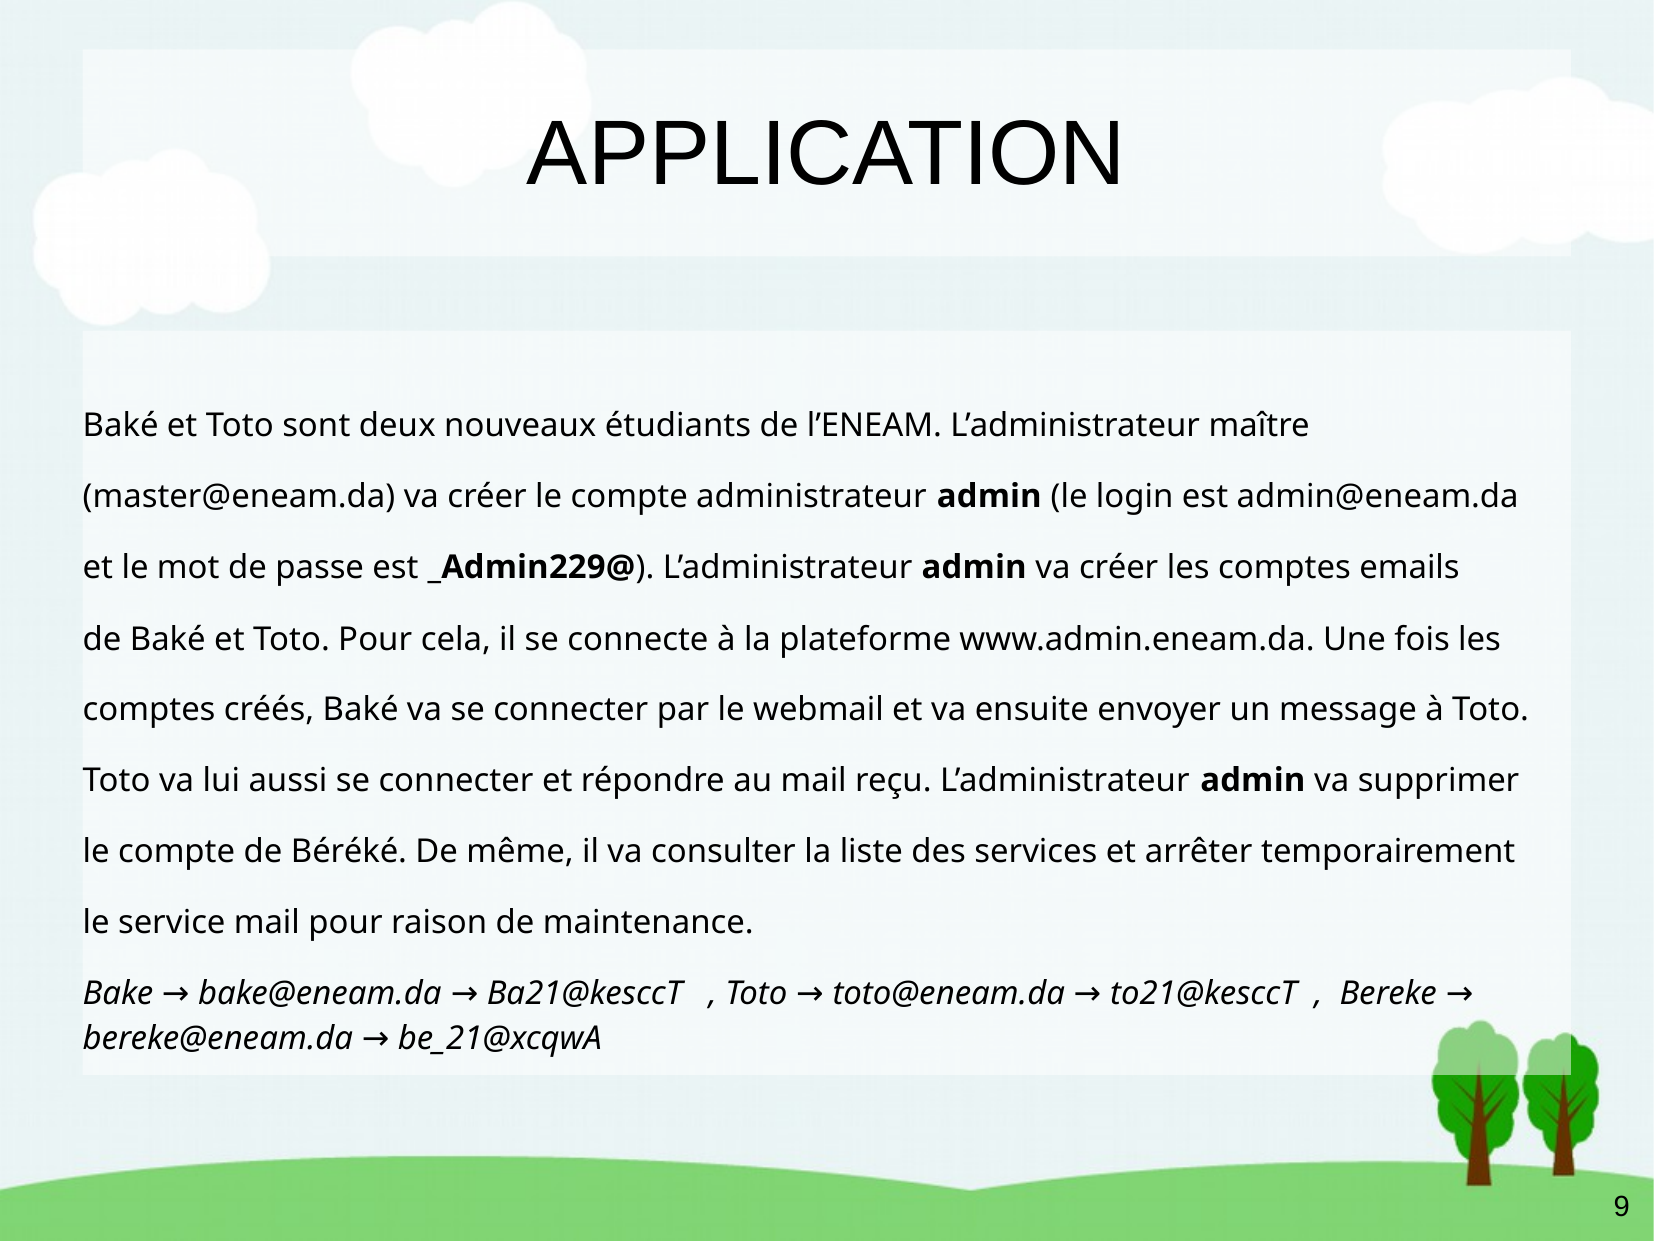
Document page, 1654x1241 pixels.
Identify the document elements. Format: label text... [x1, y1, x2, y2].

title APPLICATION [82, 49, 1571, 257]
picture [0, 0, 1654, 1241]
list Baké et Toto sont deux nouveaux étudiants de l’ENEAM. L’administrateur maître (master@eneam.da) va créer le compte administrateur admin (le login est admin@eneam.da et le mot de passe est _Admin229@). L’administrateur admin va créer les comptes emails de Baké et Toto. Pour cela, il se connecte à la plateforme www.admin.eneam.da. Une fois les comptes créés, Baké va se connecter par le webmail et va ensuite envoyer un message à Toto. Toto va lui aussi se connecter et répondre au mail reçu. L’administrateur admin va supprimer le compte de Béréké. De même, il va consulter la liste des services et arrêter temporairement le service mail pour raison de maintenance. Bake → bake@eneam.da → Ba21@kesccT , Toto → toto@eneam.da → to21@kesccT , Bereke → bereke@eneam.da → be_21@xcqwA [82, 330, 1571, 1075]
